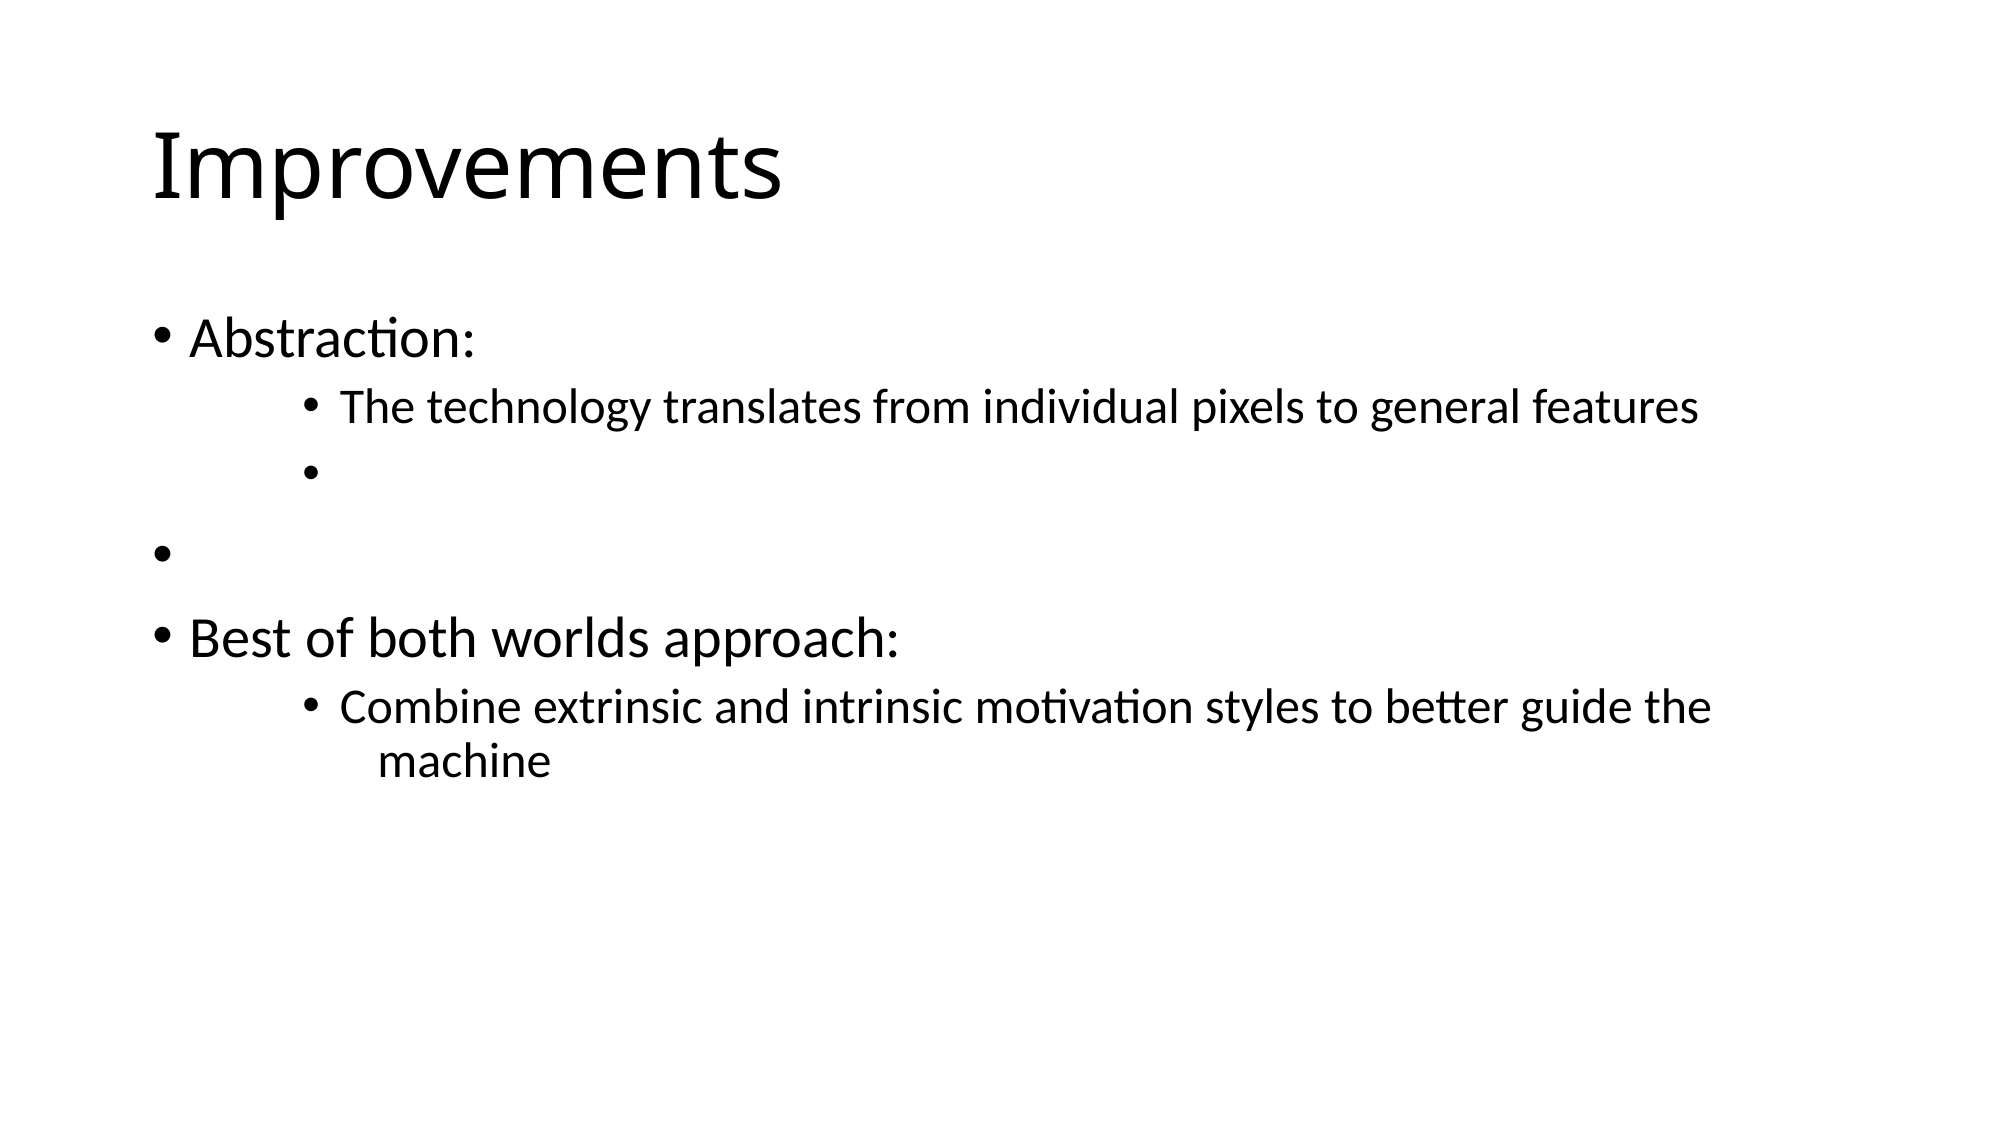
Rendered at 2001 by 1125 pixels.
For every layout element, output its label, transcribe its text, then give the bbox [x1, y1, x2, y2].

list Abstraction: The technology translates from individual pixels to general features Best of both worlds approach: Combine extrinsic and intrinsic motivation styles to better guide the machine [137, 299, 1863, 1014]
title Improvements [137, 59, 1863, 278]
